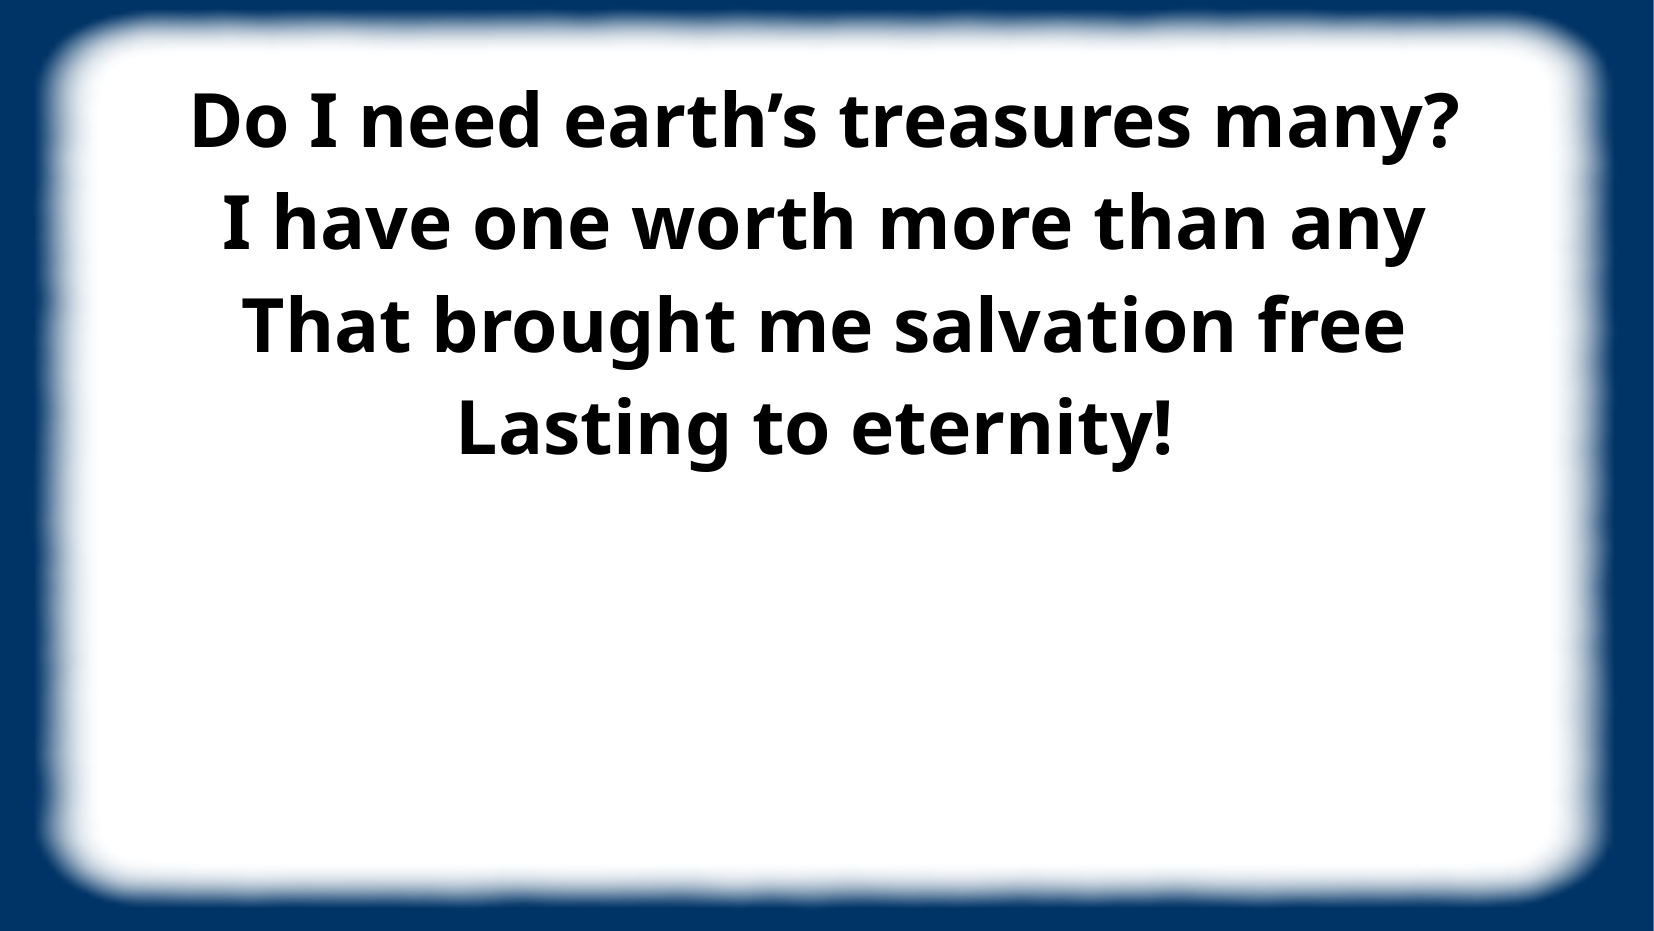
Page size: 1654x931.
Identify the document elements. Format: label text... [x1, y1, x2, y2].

picture [0, 0, 1654, 931]
text_box Do I need earth’s treasures many? I have one worth more than any That brought me salvation free Lasting to eternity! [90, 60, 1561, 473]
